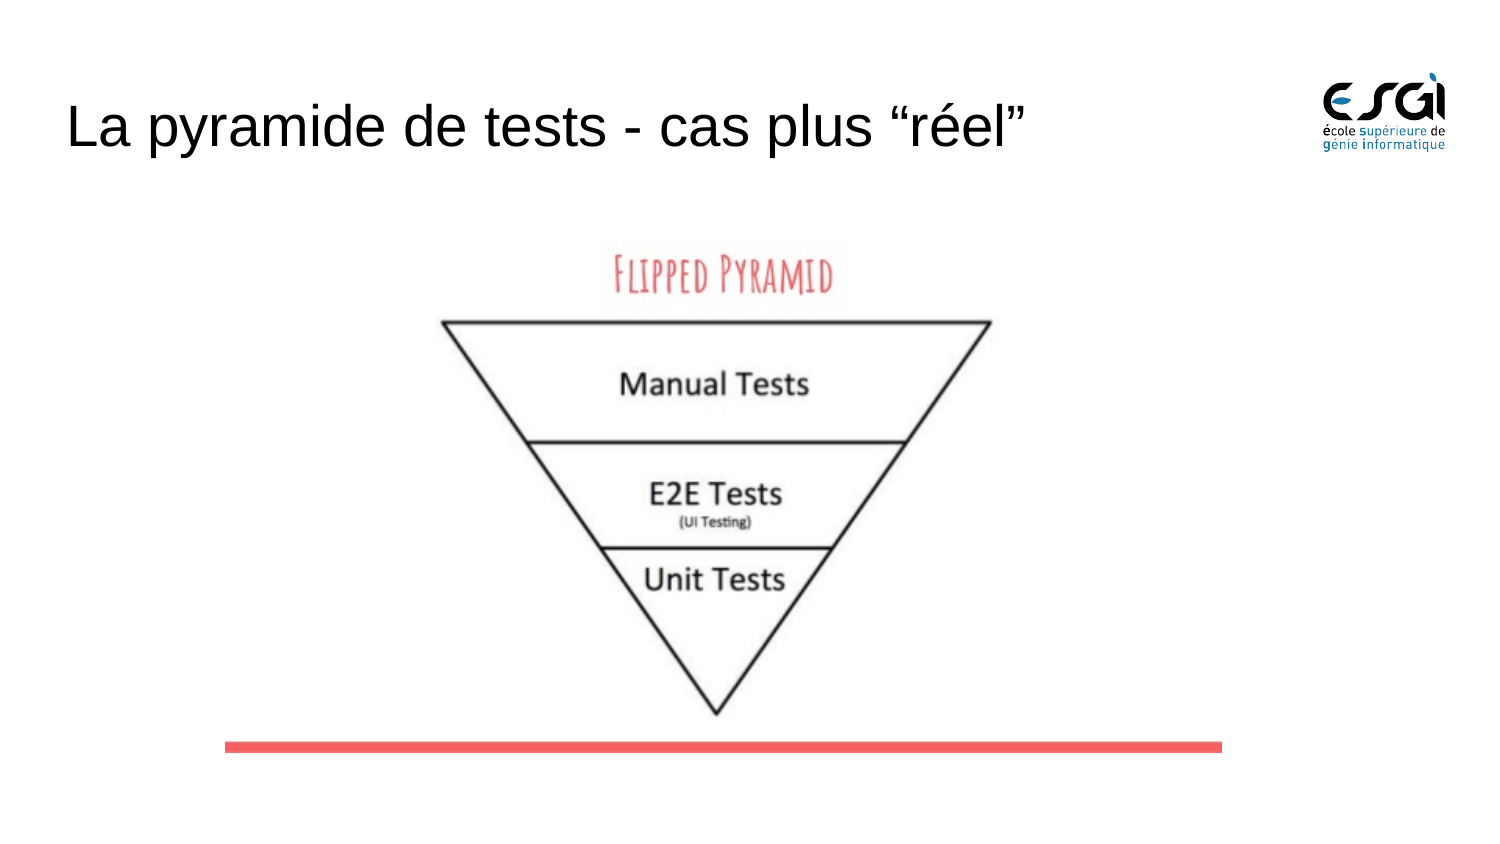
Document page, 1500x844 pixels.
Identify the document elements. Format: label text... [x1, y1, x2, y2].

picture [1319, 67, 1449, 157]
picture [225, 191, 1222, 753]
title La pyramide de tests - cas plus “réel” [51, 72, 1449, 167]
